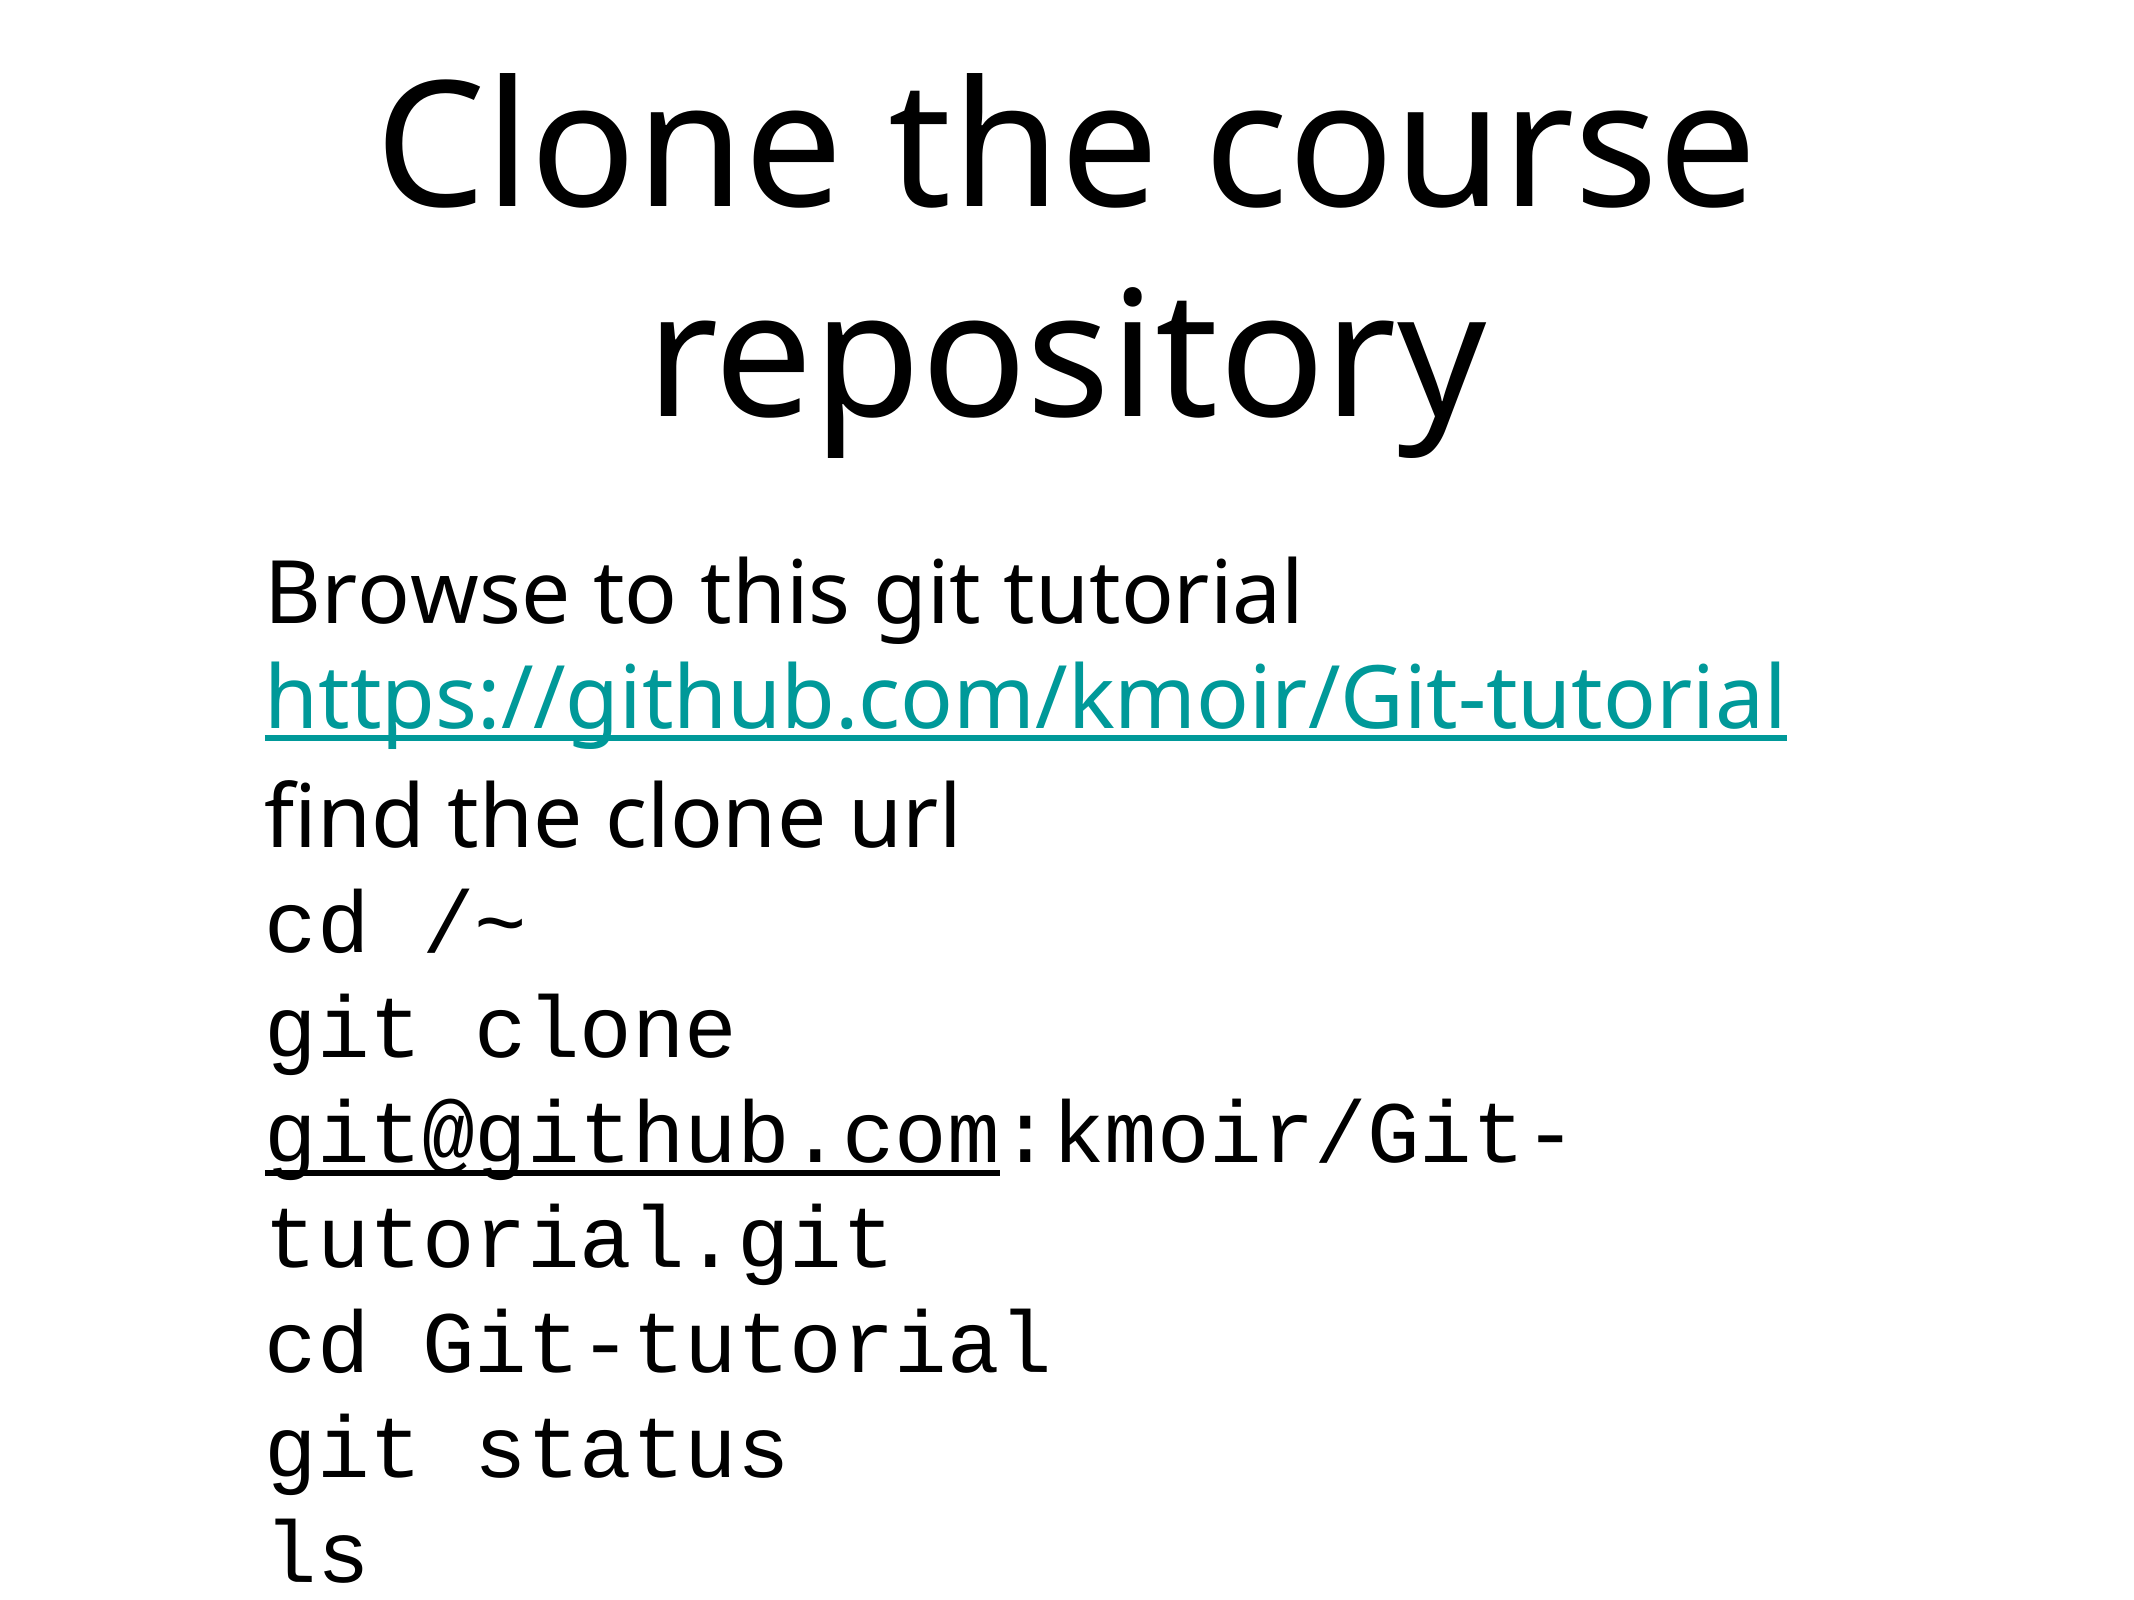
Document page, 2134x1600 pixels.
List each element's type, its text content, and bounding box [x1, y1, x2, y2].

title Clone the course repository [208, 23, 1925, 460]
text_box Browse to this git tutorial https://github.com/kmoir/Git-tutorial find the clone url cd /~ git clone git@github.com:kmoir/Git-tutorial.git cd Git-tutorial git status ls [264, 593, 2057, 1542]
